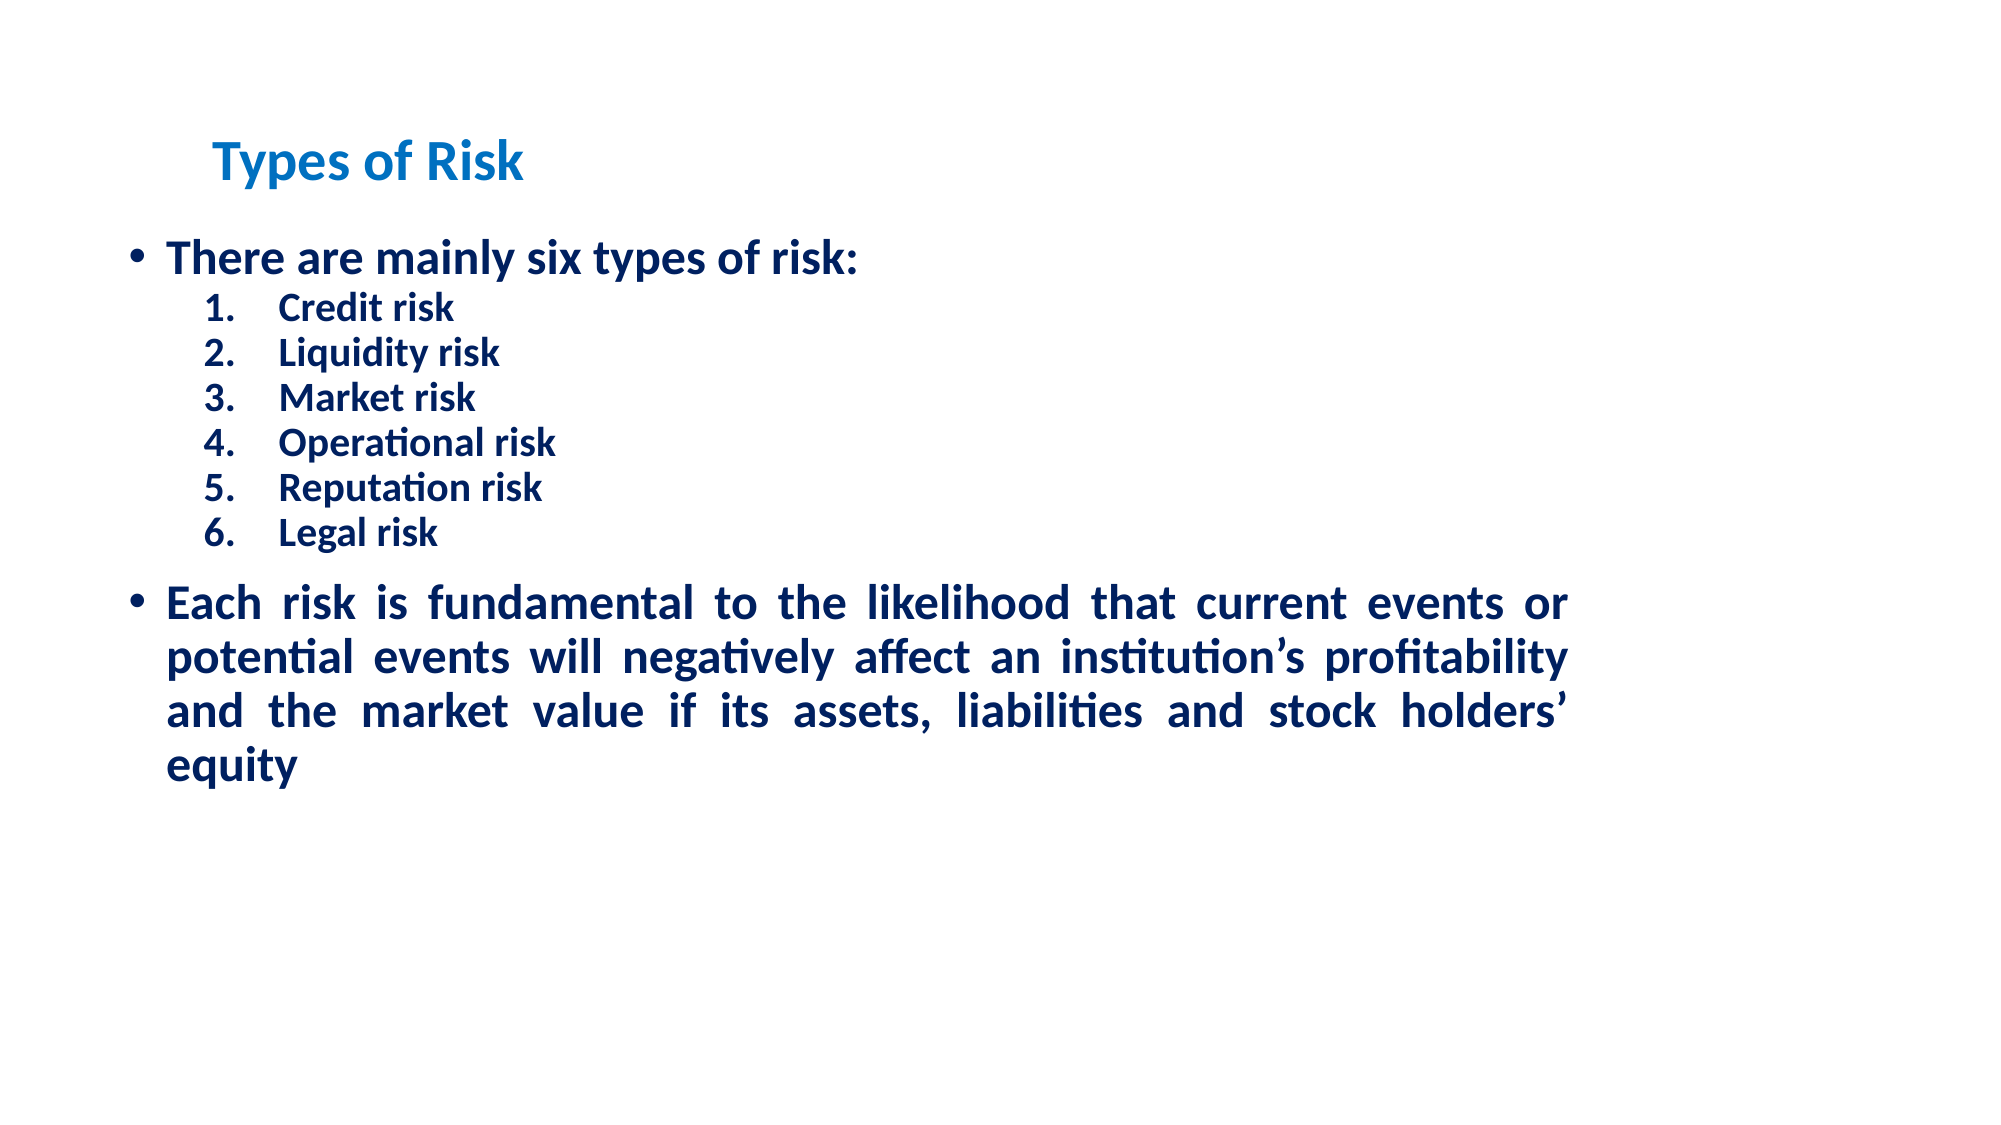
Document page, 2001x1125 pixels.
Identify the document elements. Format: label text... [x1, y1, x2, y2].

text_box Types of Risk [197, 114, 1724, 200]
list There are mainly six types of risk: Credit risk Liquidity risk Market risk Operational risk Reputation risk Legal risk Each risk is fundamental to the likelihood that current events or potential events will negatively affect an institution’s profitability and the market value if its assets, liabilities and stock holders’ equity [113, 224, 1585, 819]
